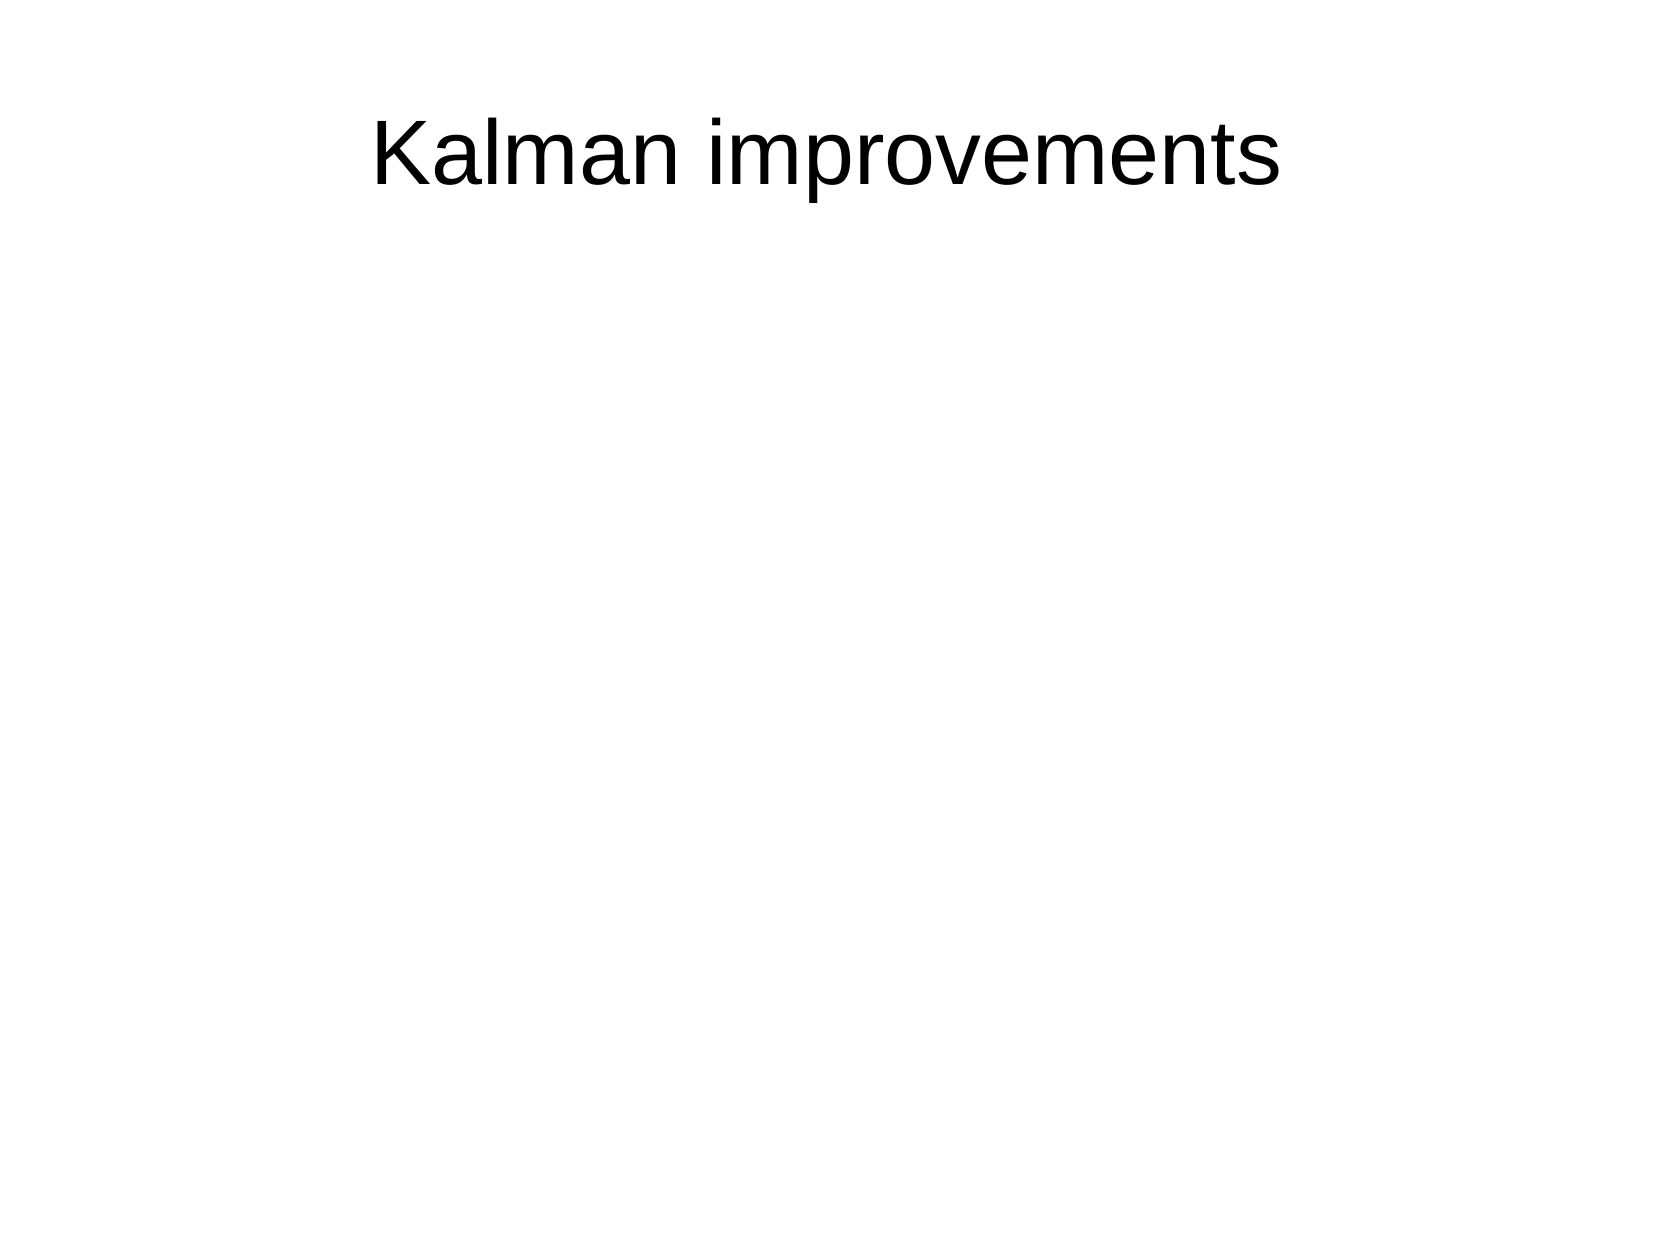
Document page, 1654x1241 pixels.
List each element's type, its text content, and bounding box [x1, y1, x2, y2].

title Kalman improvements [82, 49, 1571, 257]
